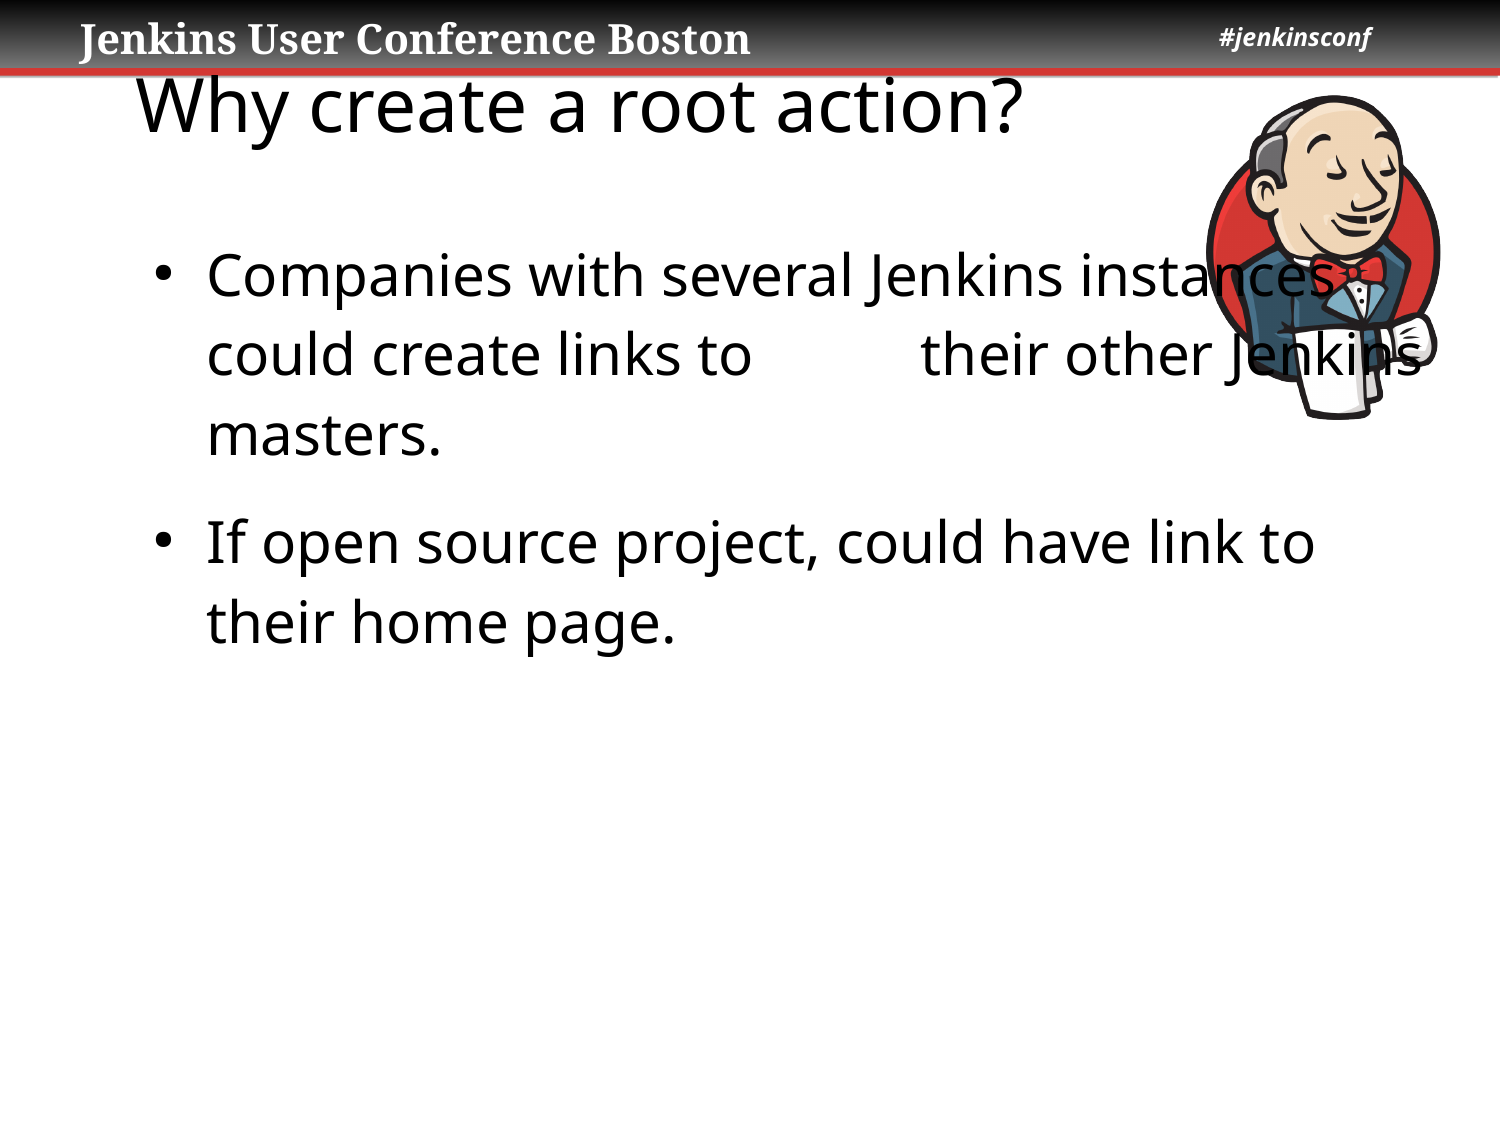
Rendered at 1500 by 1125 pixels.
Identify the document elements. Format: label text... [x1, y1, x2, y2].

picture [1425, 95, 1441, 420]
title Why create a root action? [135, 66, 1425, 234]
list Companies with several Jenkins instances could create links to their other Jenkins masters. If open source project, could have link to their home page. [135, 234, 1425, 1025]
